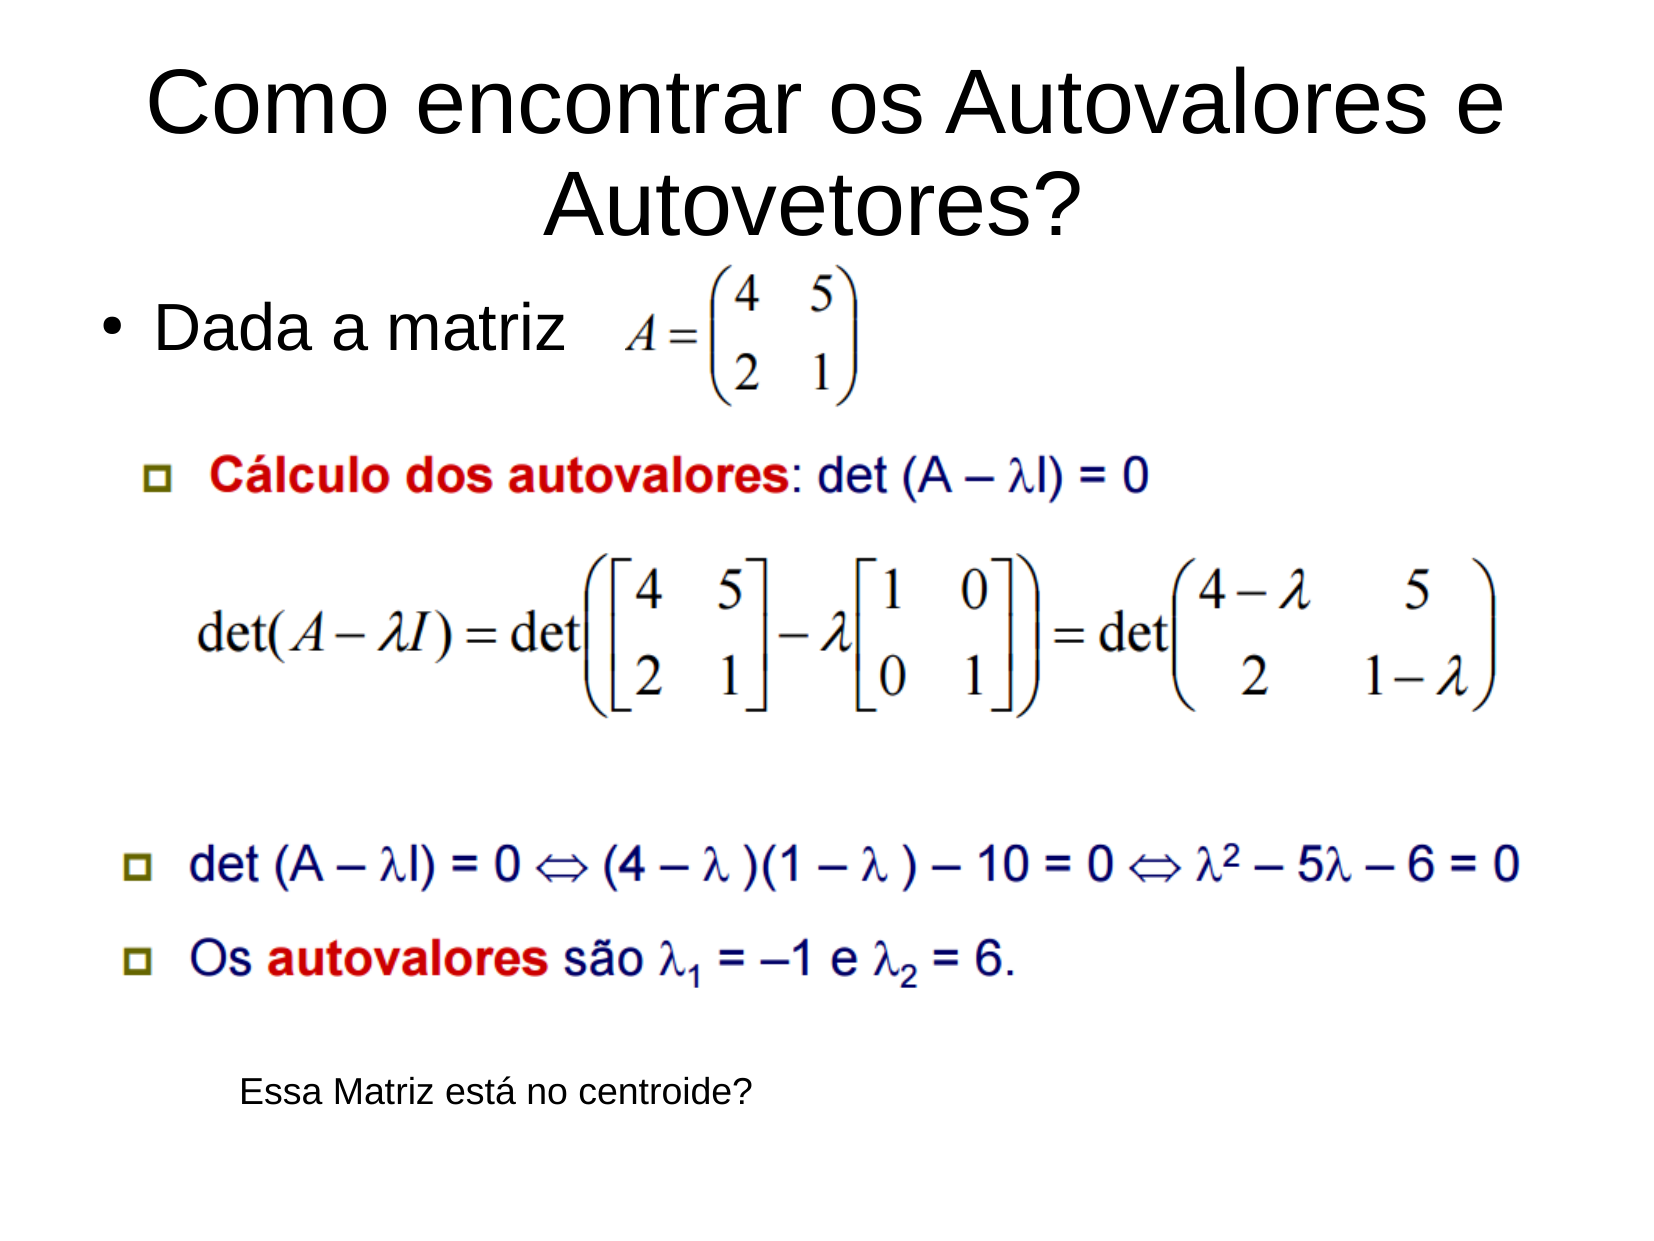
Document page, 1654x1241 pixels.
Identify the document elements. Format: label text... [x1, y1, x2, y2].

picture [112, 812, 1538, 1010]
picture [135, 439, 1520, 745]
picture [625, 262, 892, 426]
text_box Essa Matriz está no centroide? [224, 1062, 1252, 1120]
title Como encontrar os Autovalores e Autovetores? [82, 49, 1571, 257]
list Dada a matriz [82, 290, 1571, 1010]
